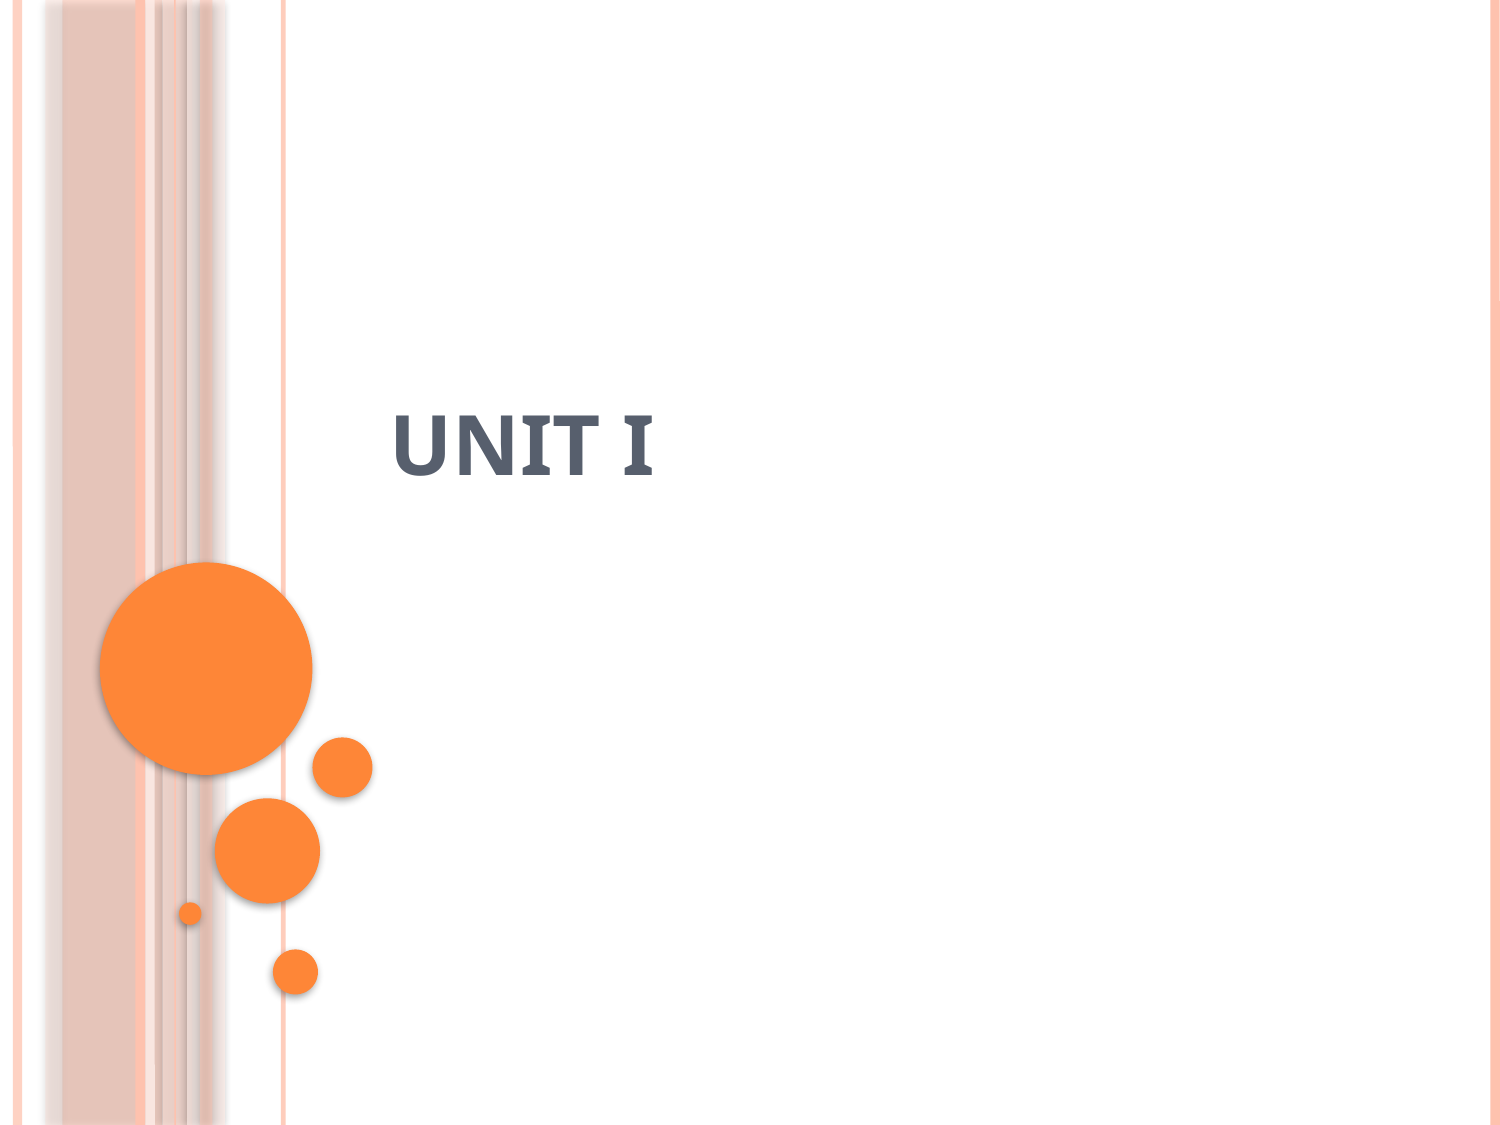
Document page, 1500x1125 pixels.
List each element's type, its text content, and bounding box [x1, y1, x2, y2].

title Unit I [375, 75, 1388, 500]
